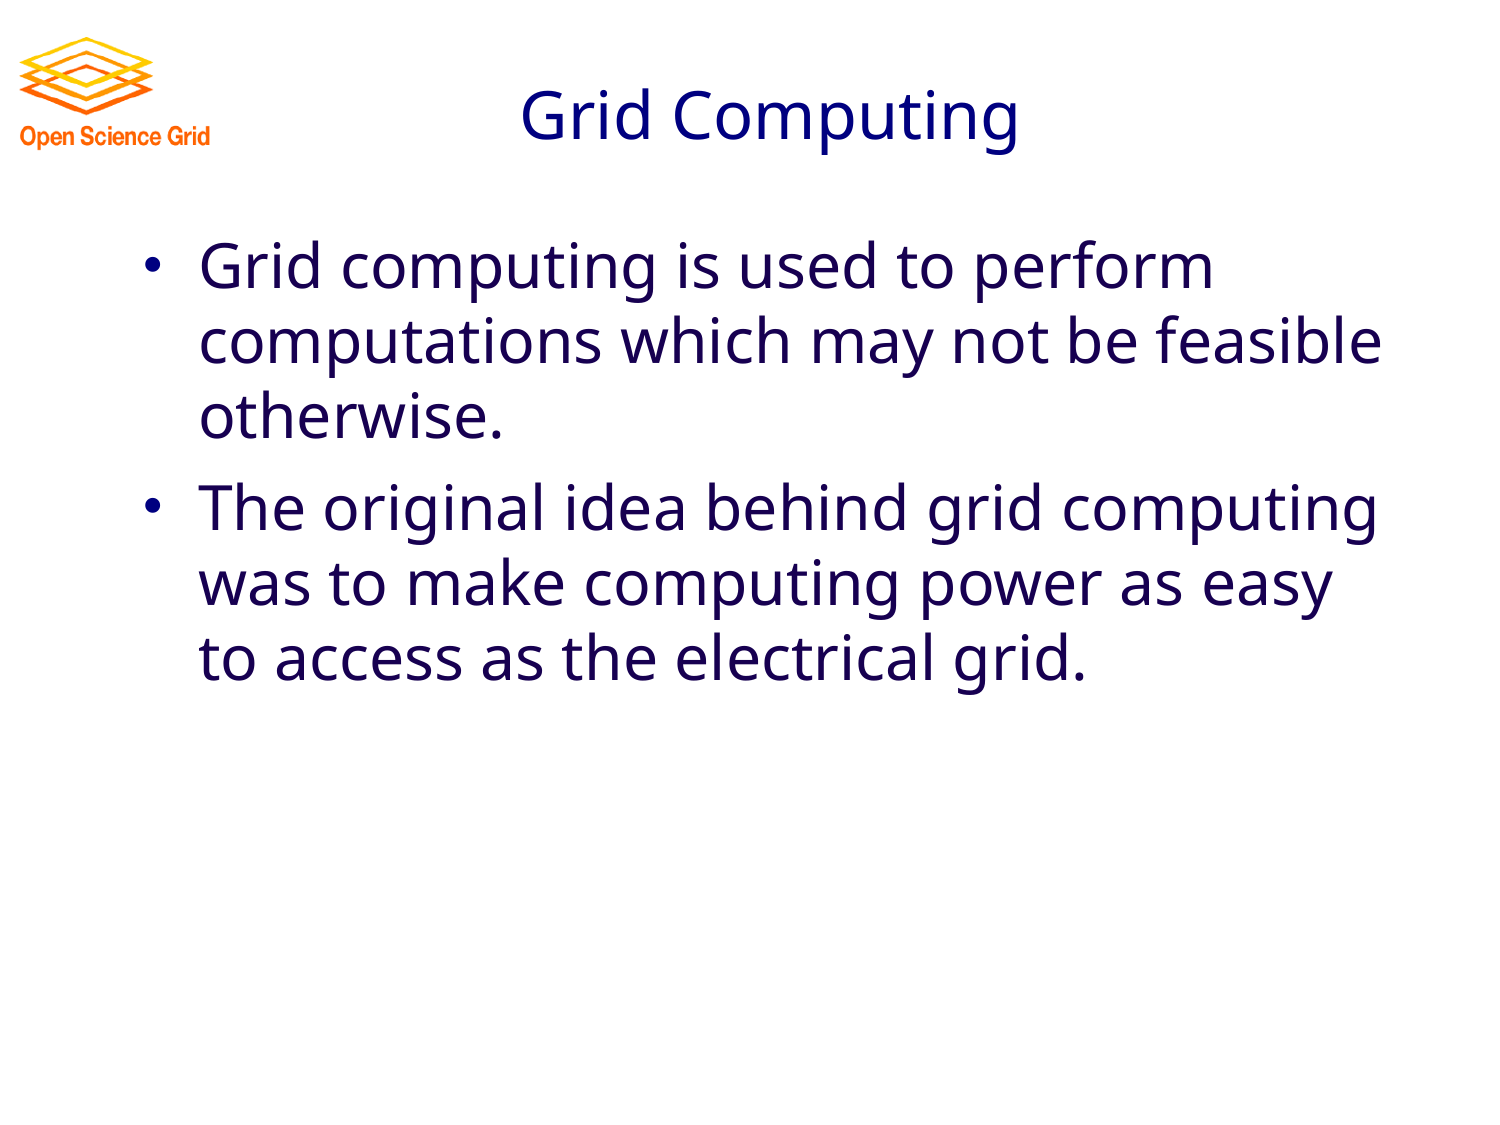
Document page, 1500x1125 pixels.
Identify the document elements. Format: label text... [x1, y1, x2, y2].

picture [0, 14, 229, 167]
title Grid Computing [201, 18, 1342, 207]
list Grid computing is used to perform computations which may not be feasible otherwise. The original idea behind grid computing was to make computing power as easy to access as the electrical grid. [127, 218, 1403, 962]
